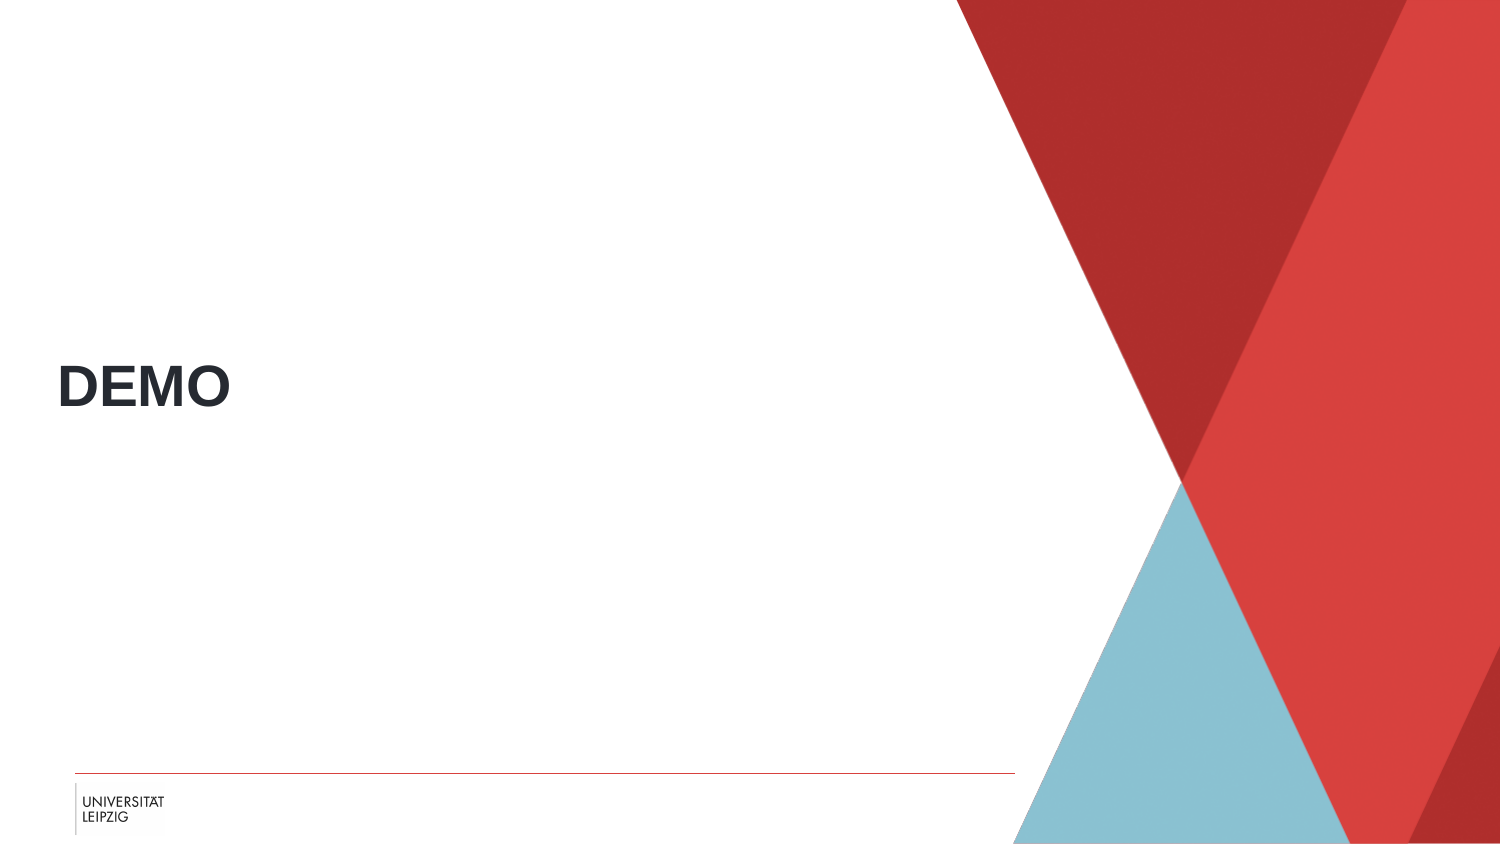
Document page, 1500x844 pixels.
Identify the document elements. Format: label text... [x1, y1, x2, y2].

title Demo [42, 341, 1093, 586]
